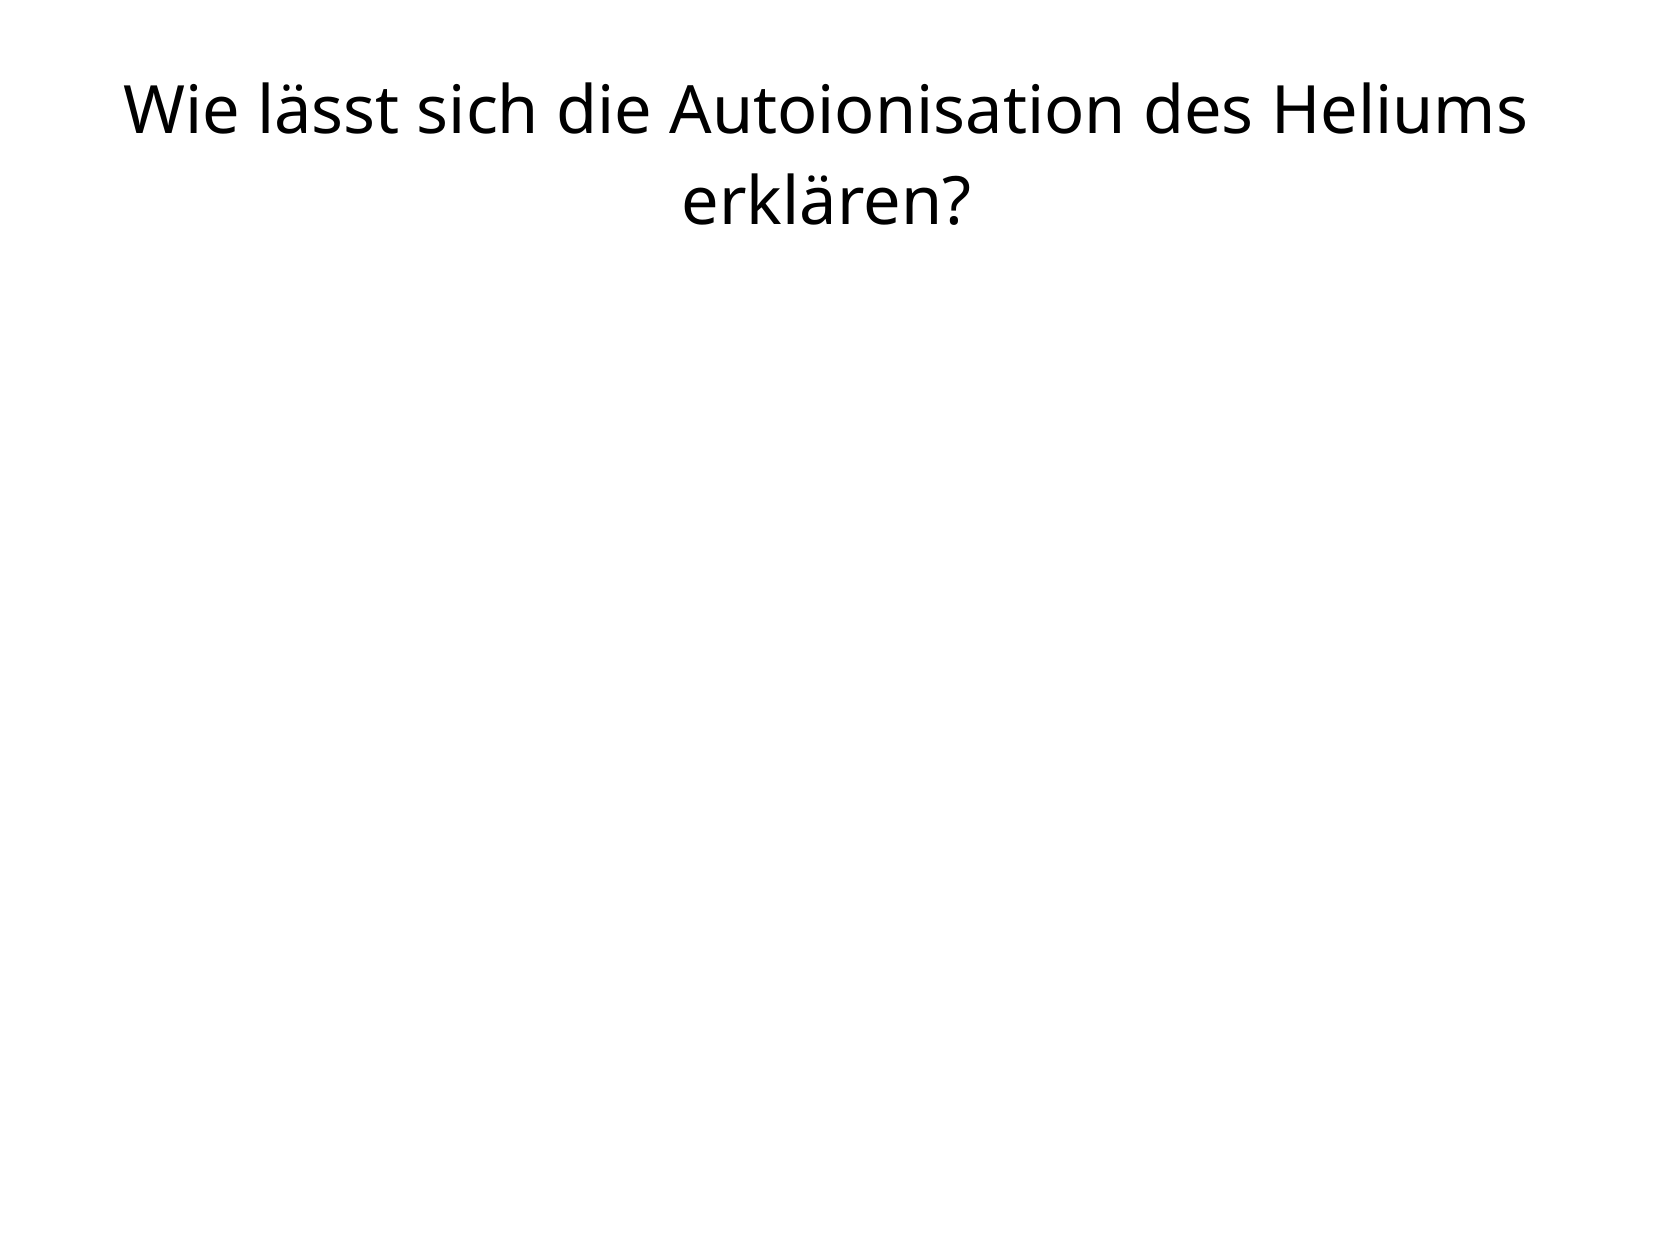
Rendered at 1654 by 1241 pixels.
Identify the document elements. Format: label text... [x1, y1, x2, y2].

title Wie lässt sich die Autoionisation des Heliums erklären? [82, 49, 1571, 257]
